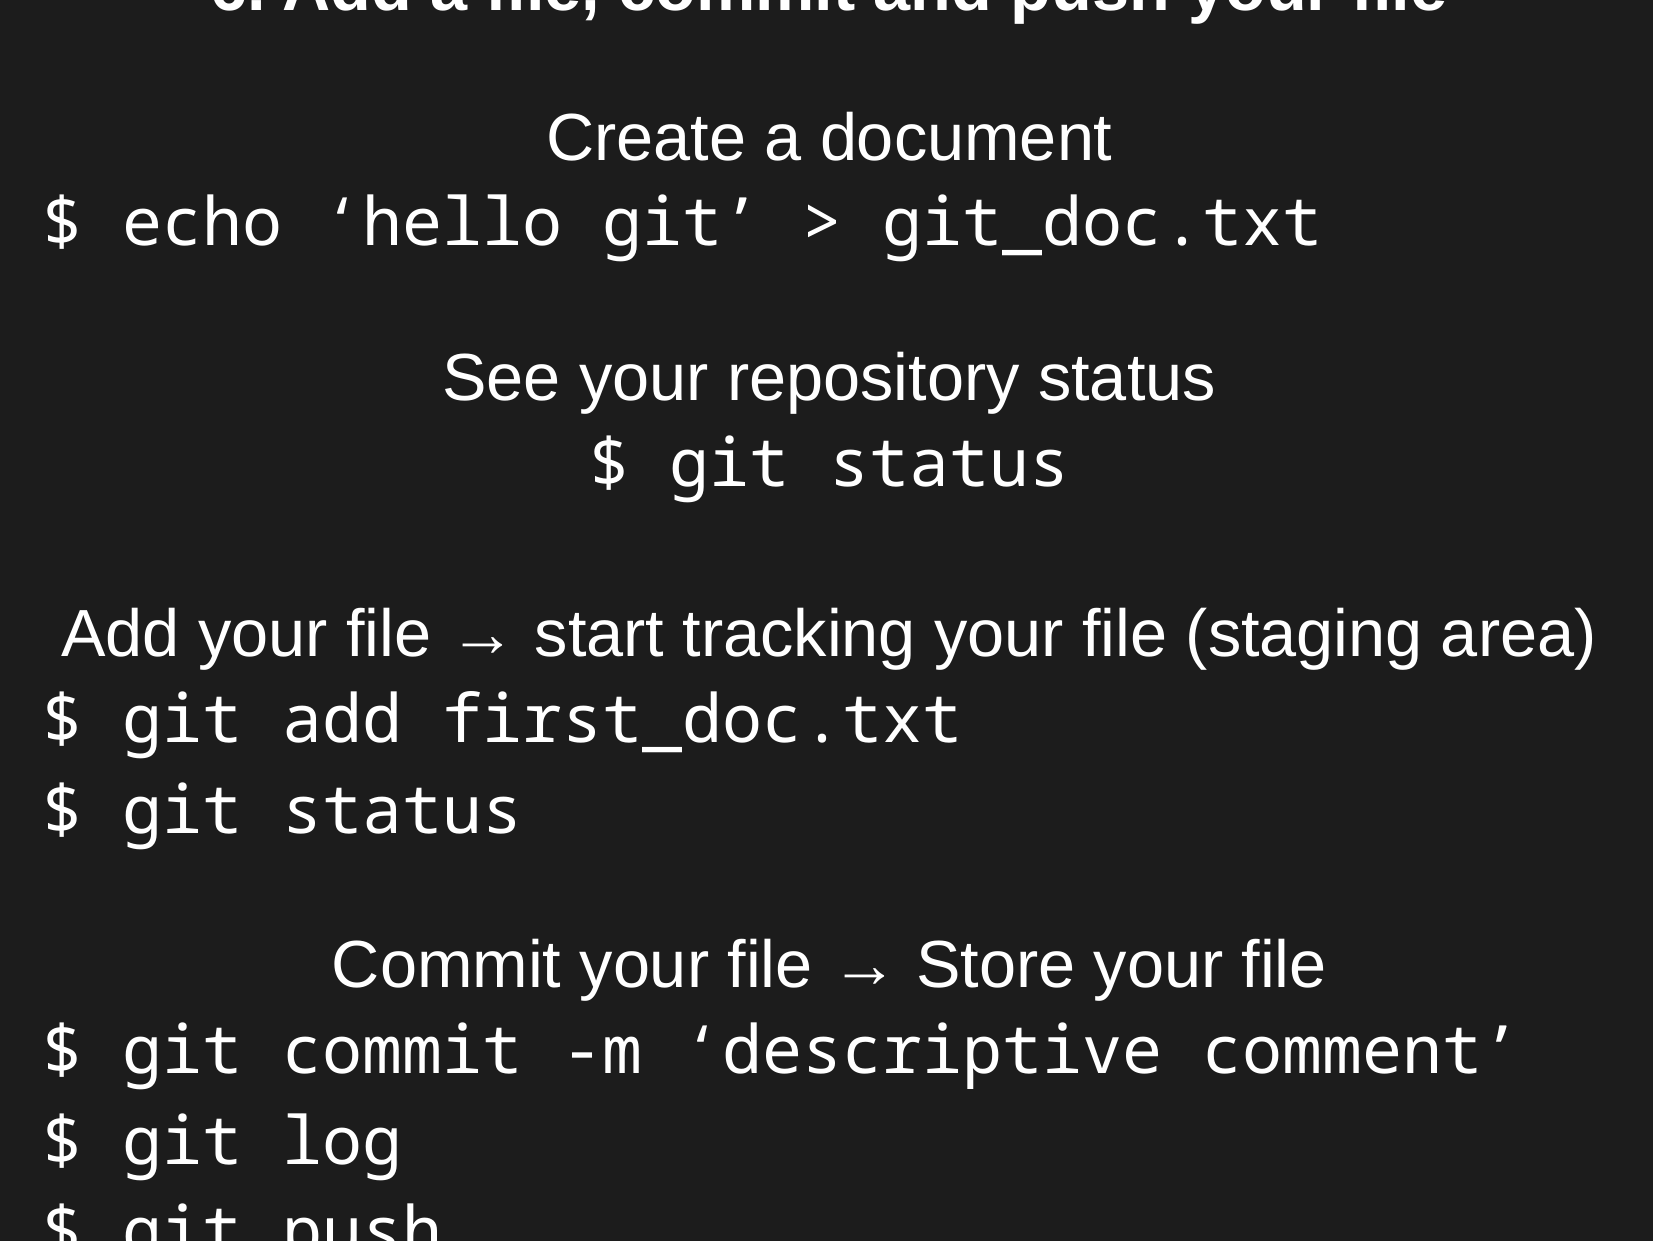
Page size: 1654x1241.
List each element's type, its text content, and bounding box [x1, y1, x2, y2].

subtitle 6. Add a file, commit and push your file Create a document $ echo ‘hello git’ > git_doc.txt See your repository status $ git status Add your file → start tracking your file (staging area) $ git add first_doc.txt $ git status Commit your file → Store your file $ git commit -m ‘descriptive comment’ $ git log $ git push [42, 3, 1618, 1222]
